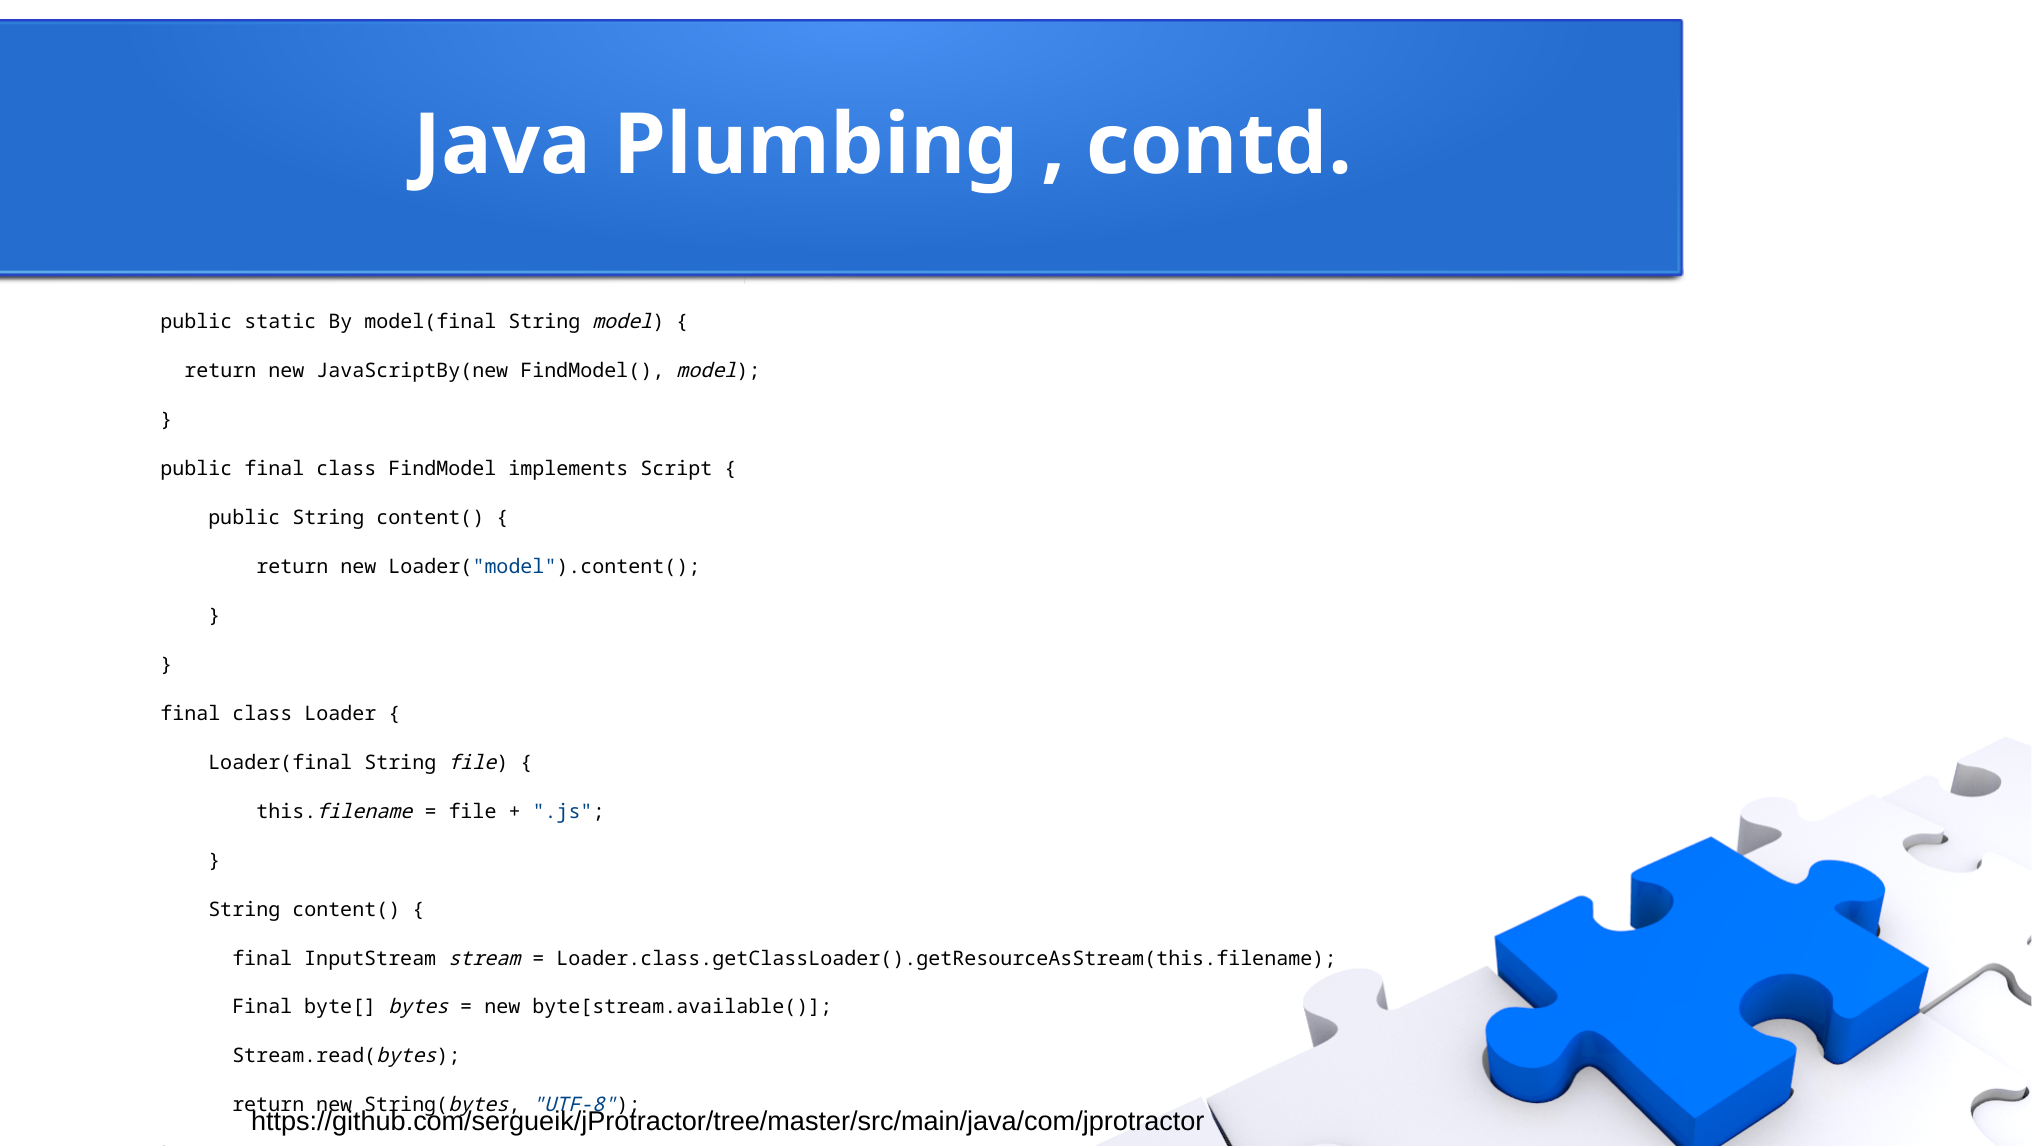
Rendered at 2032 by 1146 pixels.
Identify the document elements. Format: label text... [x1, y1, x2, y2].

text_box https://github.com/sergueik/jProtractor/tree/master/src/main/java/com/jprotractor [236, 1098, 1453, 1144]
title Java Plumbing , contd. [101, 45, 1666, 237]
list public static By model(final String model) { return new JavaScriptBy(new FindModel(), model); } public final class FindModel implements Script { public String content() { return new Loader("model").content(); } } final class Loader { Loader(final String file) { this.filename = file + ".js"; } String content() { final InputStream stream = Loader.class.getClassLoader().getResourceAsStream(this.filename); Final byte[] bytes = new byte[stream.available()]; Stream.read(bytes); return new String(bytes, "UTF-8"); } [101, 307, 1619, 1146]
picture [0, 19, 1689, 284]
picture [1619, 605, 2032, 1146]
